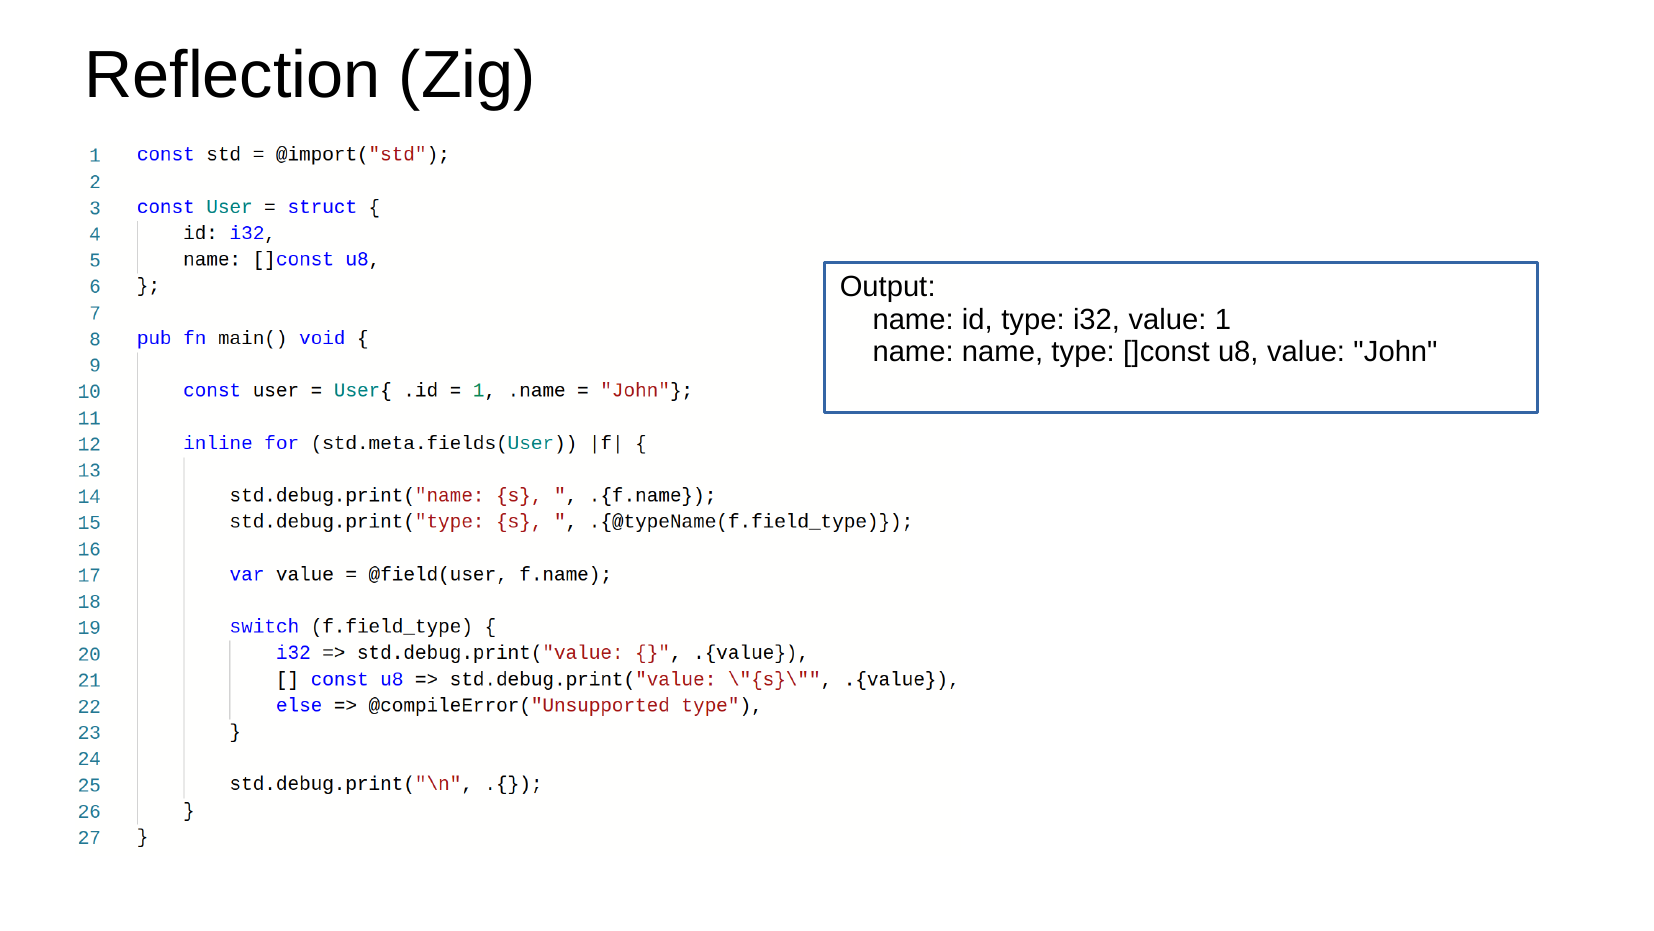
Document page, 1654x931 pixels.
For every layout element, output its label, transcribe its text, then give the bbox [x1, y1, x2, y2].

text_box [186, 375, 217, 446]
title Reflection (Zig) [84, 37, 751, 113]
picture [75, 142, 961, 857]
text_box Output: name: id, type: i32, value: 1 name: name, type: []const u8, value: "John" [825, 262, 1576, 451]
